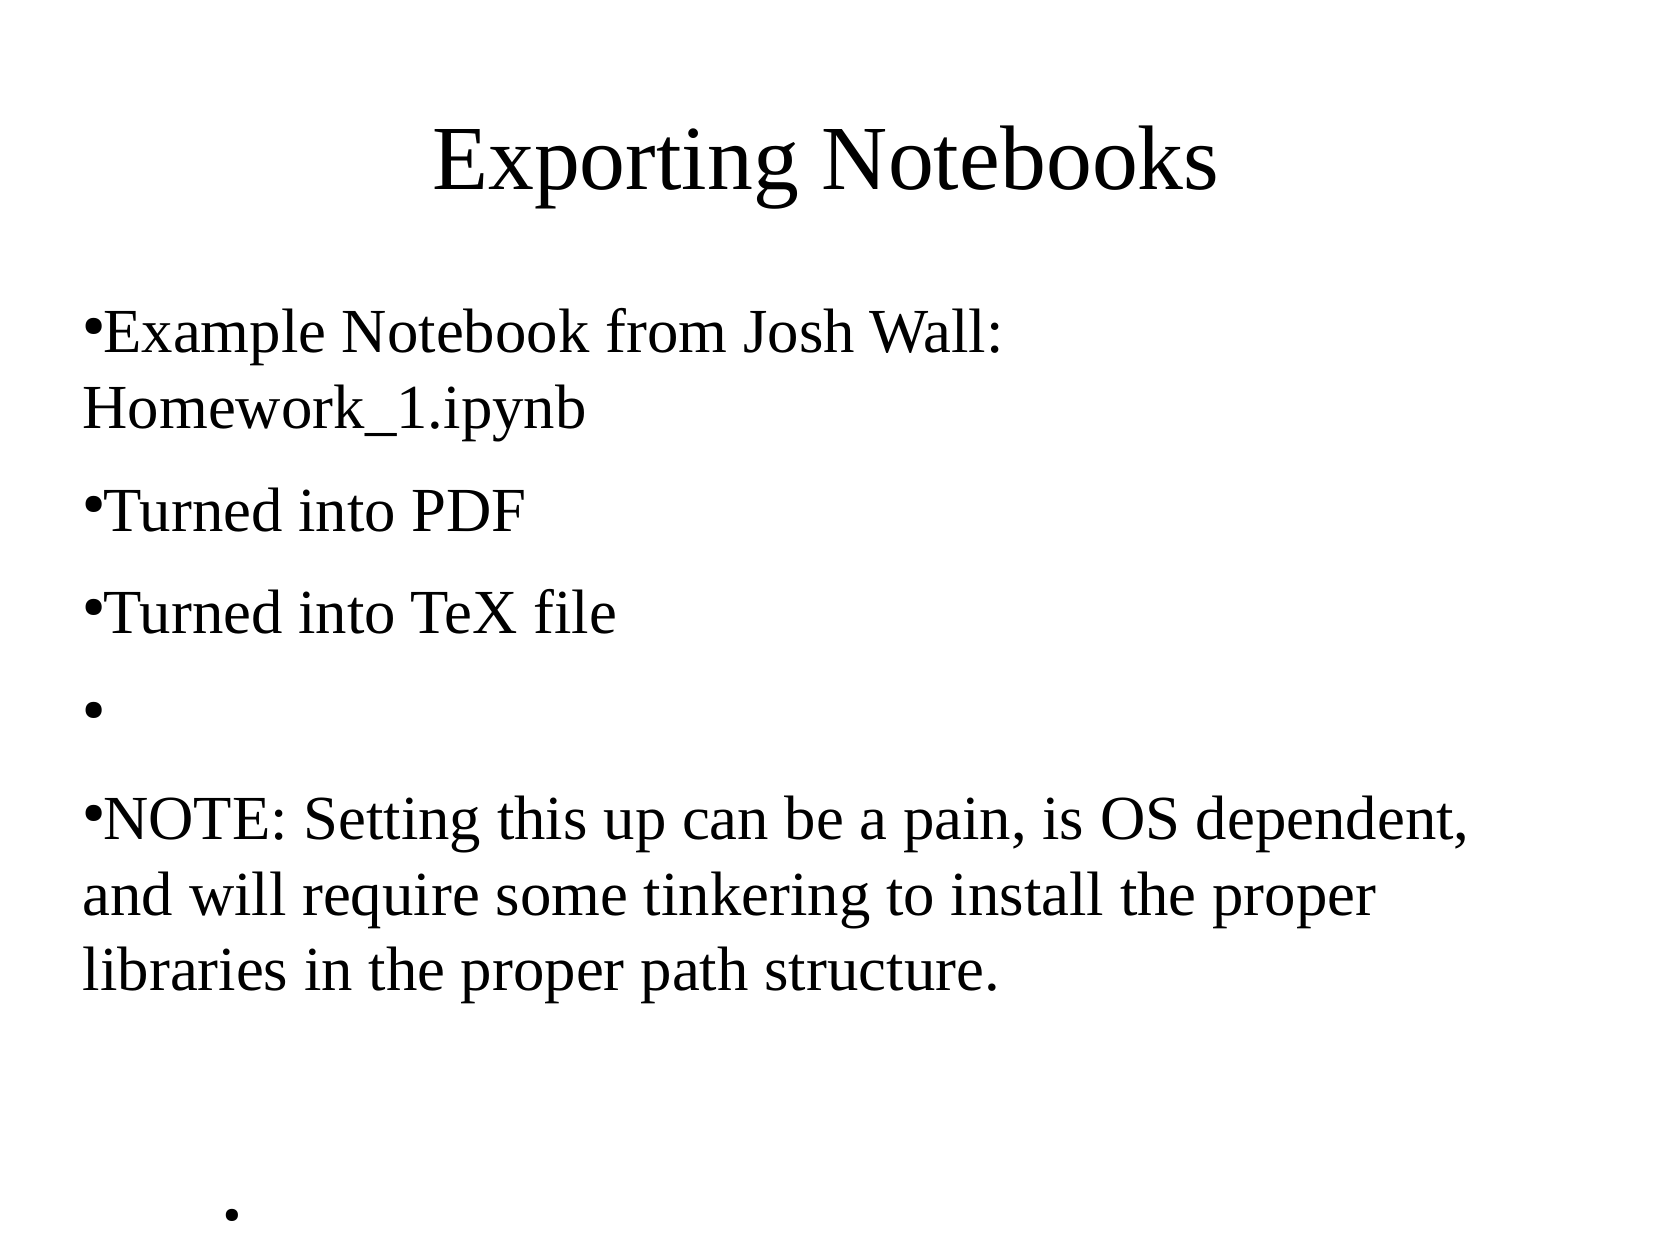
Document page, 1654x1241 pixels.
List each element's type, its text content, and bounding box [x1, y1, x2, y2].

list Example Notebook from Josh Wall: Homework_1.ipynb Turned into PDF Turned into TeX file NOTE: Setting this up can be a pain, is OS dependent, and will require some tinkering to install the proper libraries in the proper path structure. [82, 290, 1571, 1010]
title Exporting Notebooks [82, 49, 1571, 257]
